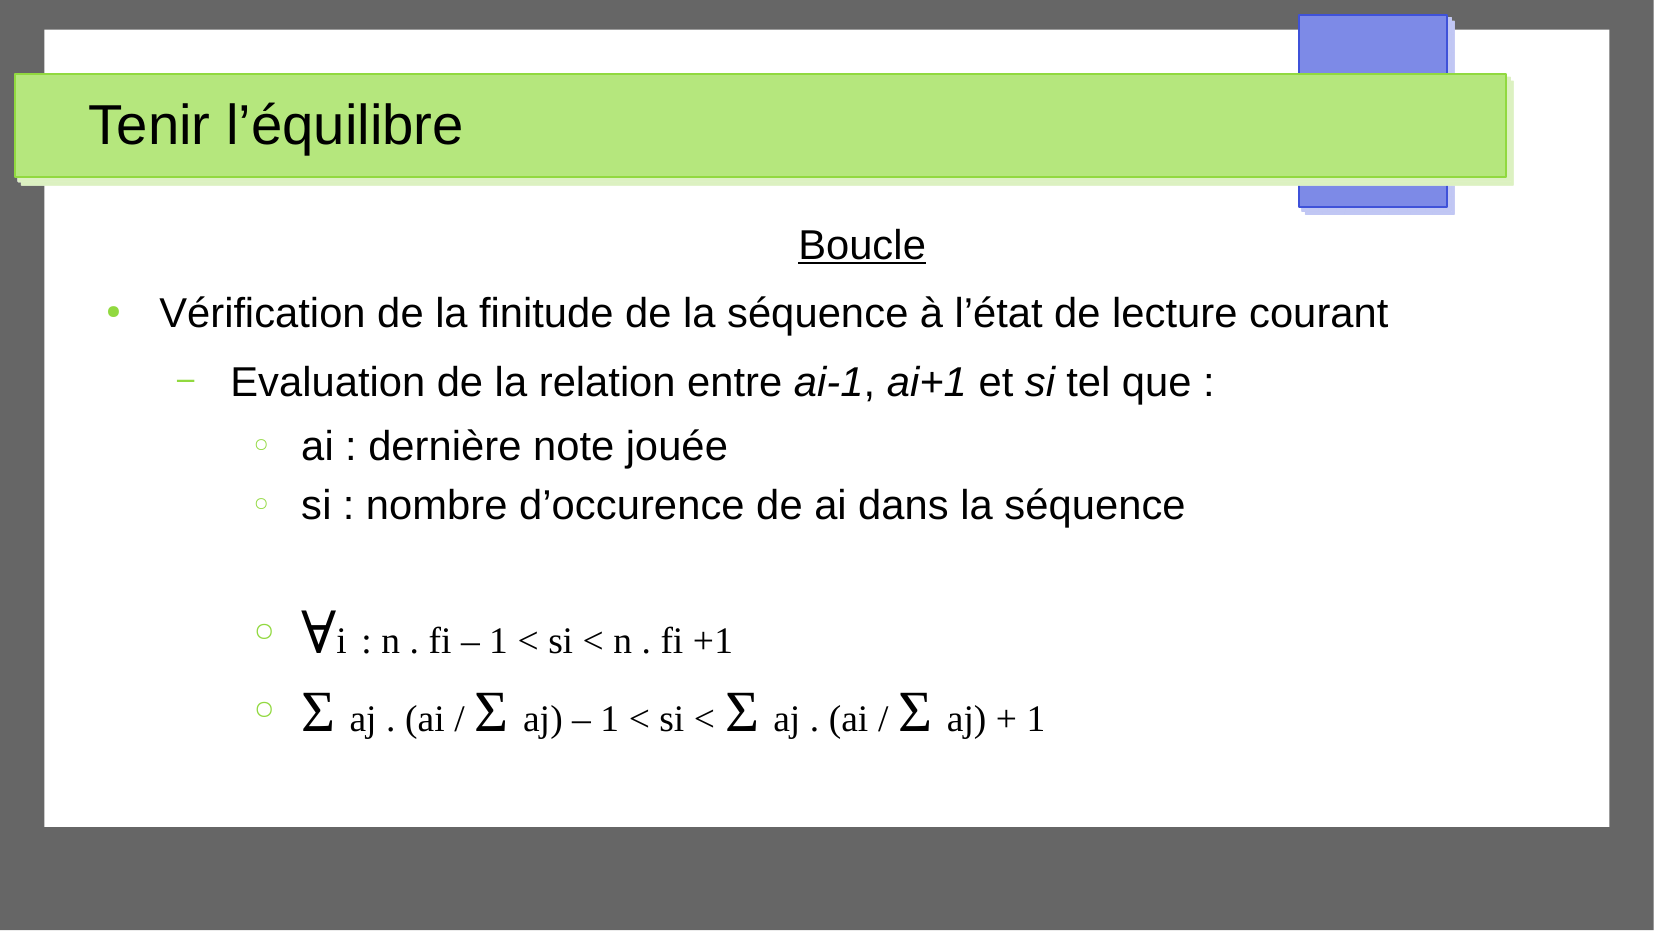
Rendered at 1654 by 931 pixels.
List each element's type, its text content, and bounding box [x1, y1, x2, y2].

list Boucle Vérification de la finitude de la séquence à l’état de lecture courant Evaluation de la relation entre ai-1, ai+1 et si tel que : ai : dernière note jouée si : nombre d’occurence de ai dans la séquence ∀i : n . fi – 1 < si < n . fi +1 Σ aj . (ai / Σ aj) – 1 < si < Σ aj . (ai / Σ aj) + 1 [88, 221, 1565, 813]
title Tenir l’équilibre [88, 73, 1506, 178]
